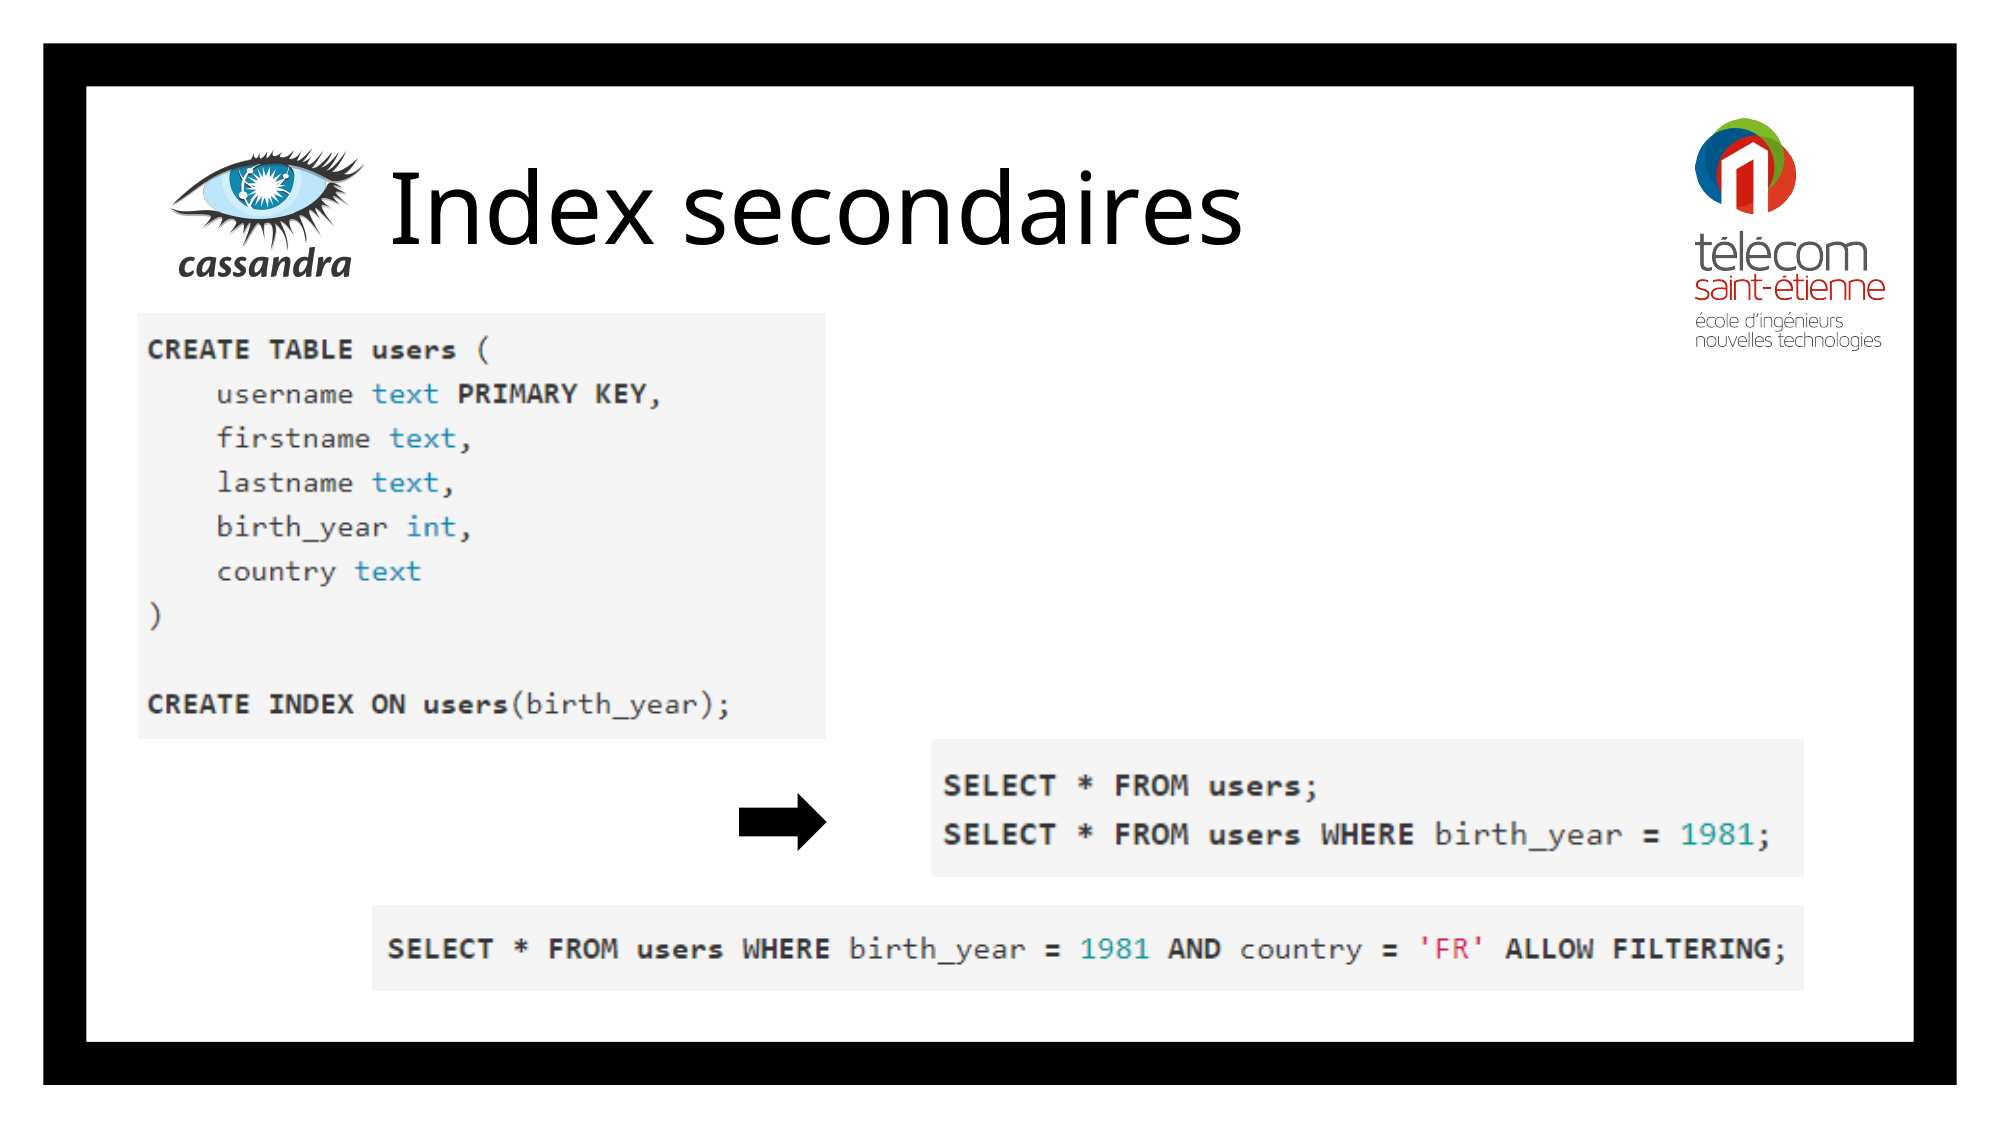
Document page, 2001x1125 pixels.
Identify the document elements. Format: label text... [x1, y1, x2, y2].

picture [138, 313, 826, 739]
picture [166, 144, 368, 280]
picture [1695, 118, 1885, 351]
picture [372, 905, 1804, 991]
picture [931, 739, 1804, 877]
picture [1715, 134, 1730, 138]
title Index secondaires [369, 138, 1849, 304]
text_box [740, 795, 826, 849]
